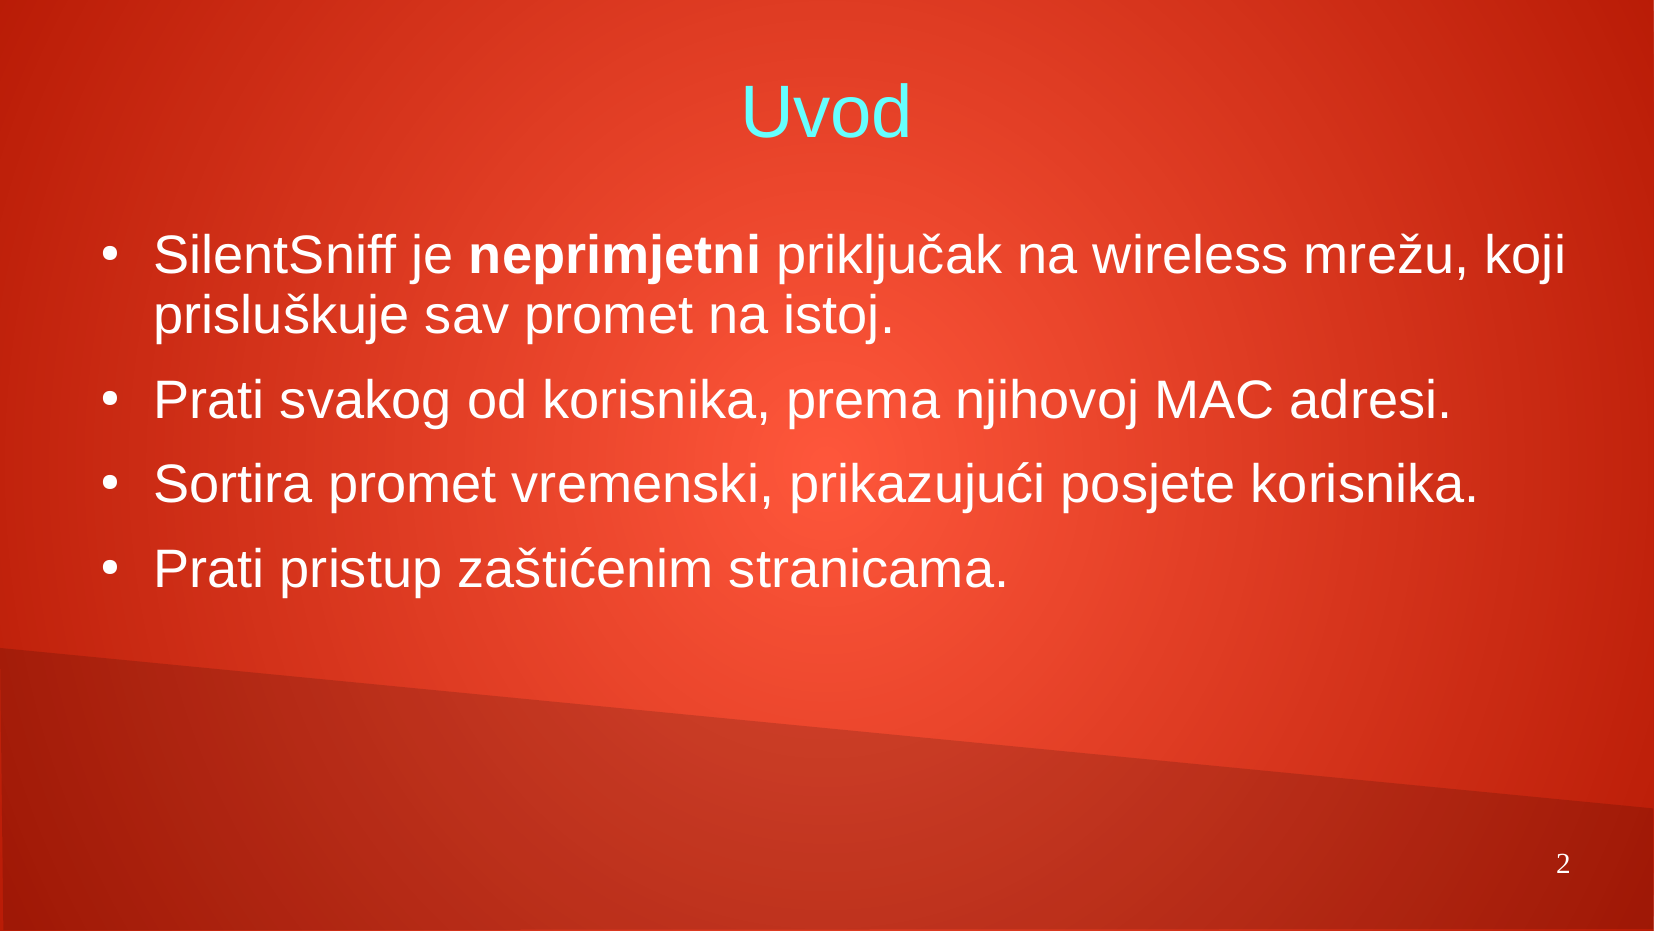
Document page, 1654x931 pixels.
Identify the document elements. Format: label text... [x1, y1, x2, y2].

list SilentSniff je neprimjetni priključak na wireless mrežu, koji prisluškuje sav promet na istoj. Prati svakog od korisnika, prema njihovoj MAC adresi. Sortira promet vremenski, prikazujući posjete korisnika. Prati pristup zaštićenim stranicama. [82, 224, 1571, 764]
title Uvod [82, 35, 1571, 189]
